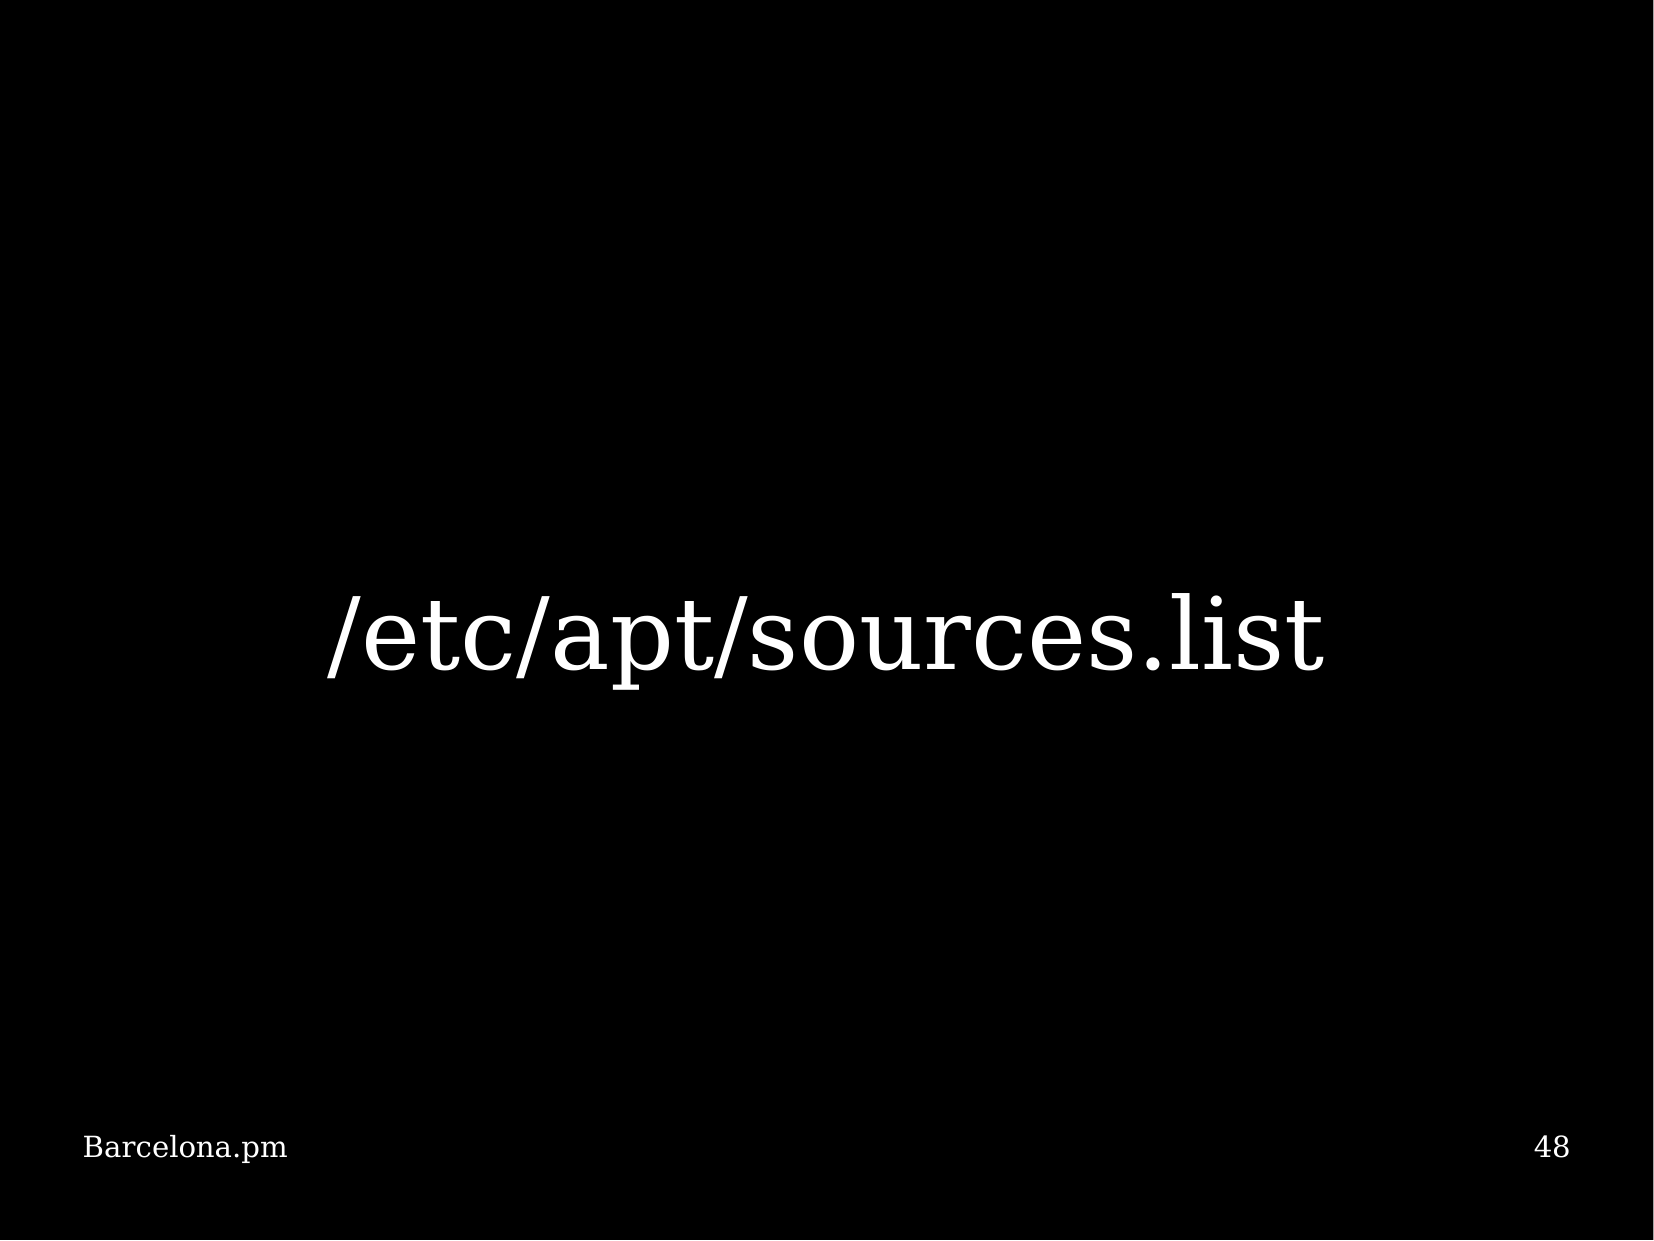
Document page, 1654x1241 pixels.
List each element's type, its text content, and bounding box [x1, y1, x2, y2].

title /etc/apt/sources.list [82, 116, 1571, 1124]
